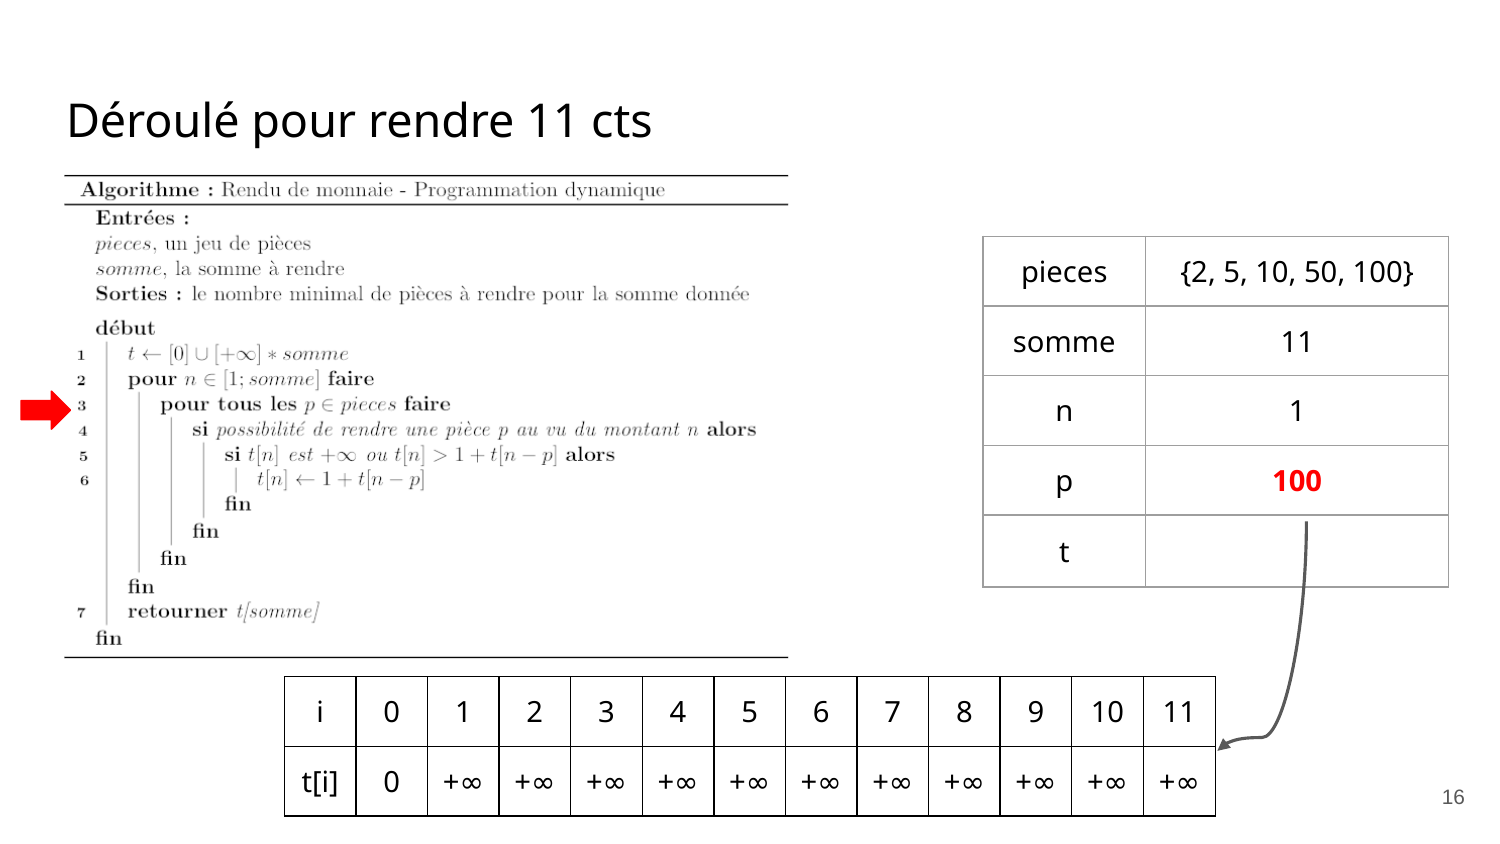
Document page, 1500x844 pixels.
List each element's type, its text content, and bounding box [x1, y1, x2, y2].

table_cell +∞ [428, 747, 498, 815]
table_cell n [984, 376, 1145, 445]
table_cell +∞ [571, 747, 642, 815]
table_header 6 [786, 677, 856, 746]
table_cell t[i] [285, 747, 355, 815]
table_cell +∞ [1001, 747, 1071, 815]
title Déroulé pour rendre 11 cts [51, 72, 1449, 167]
table_cell 0 [357, 747, 427, 815]
table_cell +∞ [1072, 747, 1143, 815]
table_header 1 [428, 677, 498, 746]
table_cell 1 [1146, 376, 1448, 445]
table_header 10 [1072, 677, 1143, 746]
table_cell somme [984, 307, 1145, 375]
table_cell 11 [1146, 307, 1448, 375]
table_cell +∞ [929, 747, 999, 815]
table_header 7 [858, 677, 928, 746]
slide_number <numéro> [1389, 764, 1480, 830]
table_cell 100 [1146, 446, 1448, 514]
table_header {2, 5, 10, 50, 100} [1146, 237, 1448, 305]
table_header 5 [715, 677, 785, 746]
table_cell t [984, 516, 1145, 586]
table_cell +∞ [1144, 747, 1215, 815]
table_cell +∞ [500, 747, 570, 815]
picture [63, 173, 789, 660]
table_cell [1146, 516, 1448, 586]
table_header 11 [1144, 677, 1215, 746]
table_header i [285, 677, 355, 746]
table_header 2 [500, 677, 570, 746]
table_cell +∞ [715, 747, 785, 815]
text_box [21, 391, 71, 430]
table_header 4 [643, 677, 713, 746]
table_header pieces [984, 237, 1145, 305]
table_header 3 [571, 677, 642, 746]
table_cell p [984, 446, 1145, 514]
table_header 8 [929, 677, 999, 746]
table_cell +∞ [786, 747, 856, 815]
table_cell +∞ [858, 747, 928, 815]
table_header 0 [357, 677, 427, 746]
table_header 9 [1001, 677, 1071, 746]
table_cell +∞ [643, 747, 713, 815]
